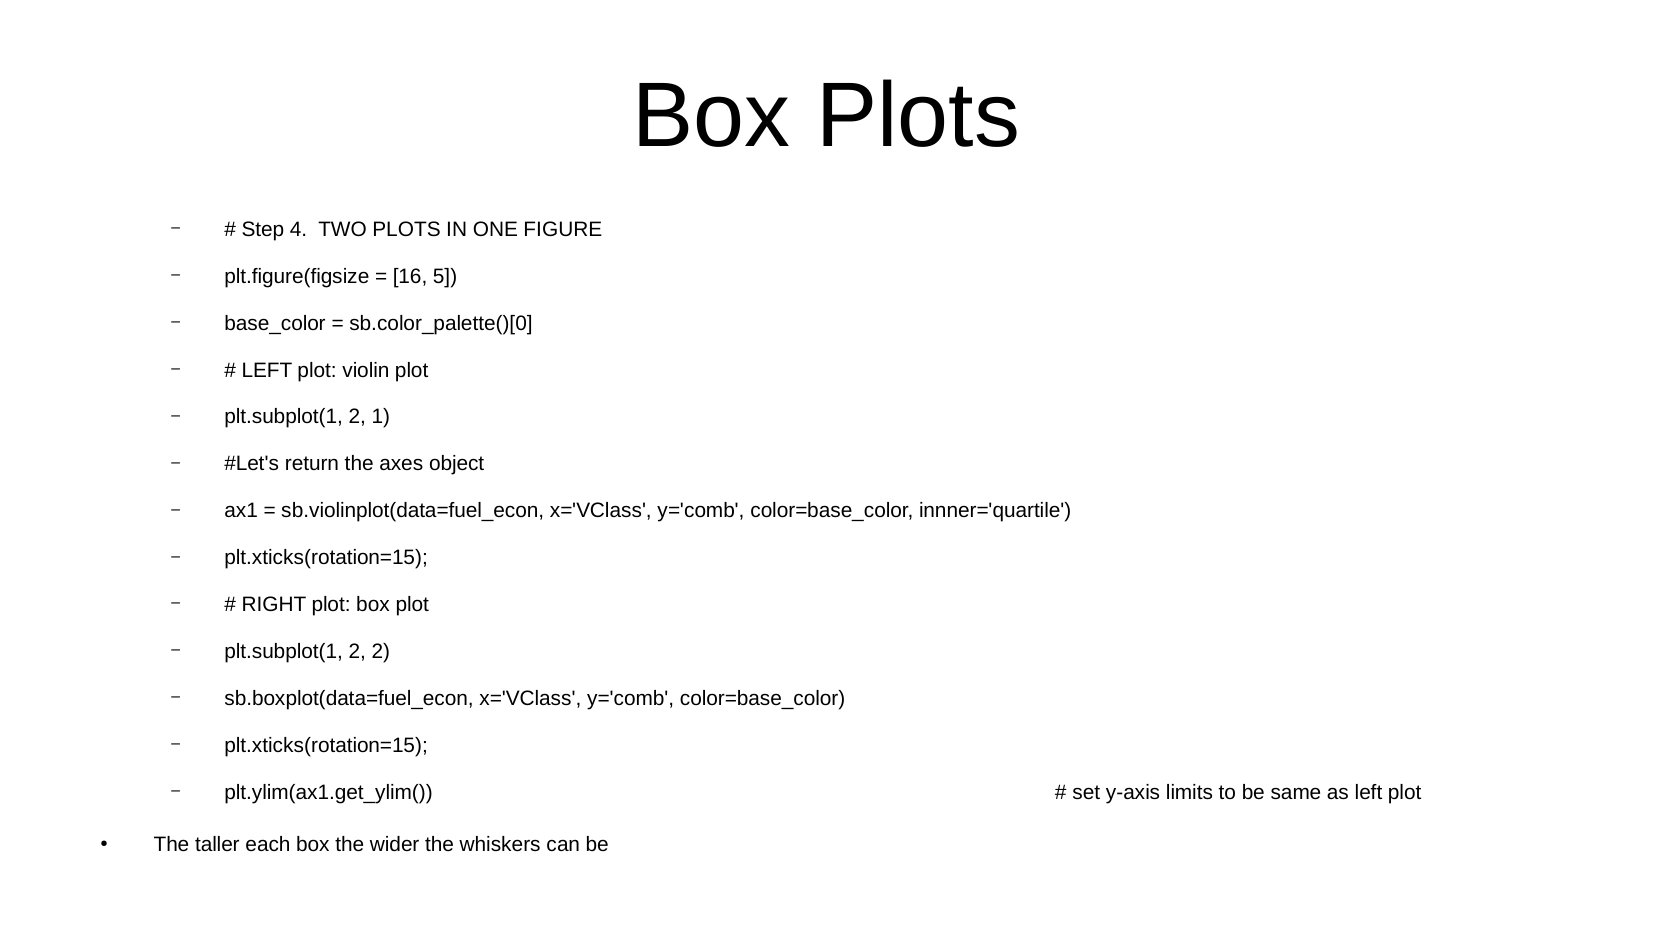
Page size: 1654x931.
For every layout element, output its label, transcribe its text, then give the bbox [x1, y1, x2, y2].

title Box Plots [82, 37, 1571, 193]
list # Step 4. TWO PLOTS IN ONE FIGURE plt.figure(figsize = [16, 5]) base_color = sb.color_palette()[0] # LEFT plot: violin plot plt.subplot(1, 2, 1) #Let's return the axes object ax1 = sb.violinplot(data=fuel_econ, x='VClass', y='comb', color=base_color, innner='quartile') plt.xticks(rotation=15); # RIGHT plot: box plot plt.subplot(1, 2, 2) sb.boxplot(data=fuel_econ, x='VClass', y='comb', color=base_color) plt.xticks(rotation=15); plt.ylim(ax1.get_ylim()) # set y-axis limits to be same as left plot The taller each box the wider the whiskers can be [82, 217, 1621, 901]
